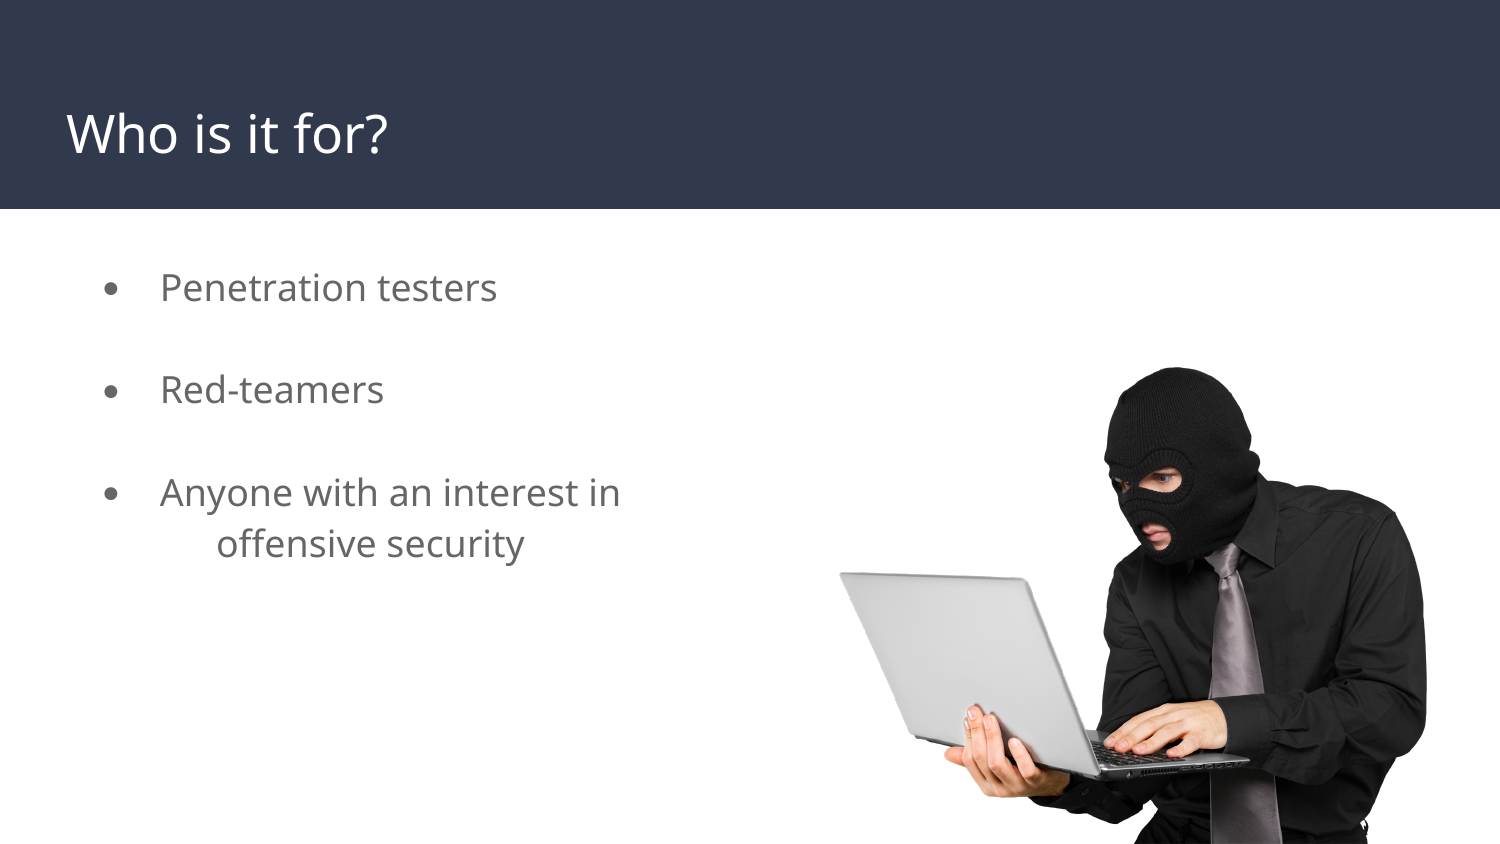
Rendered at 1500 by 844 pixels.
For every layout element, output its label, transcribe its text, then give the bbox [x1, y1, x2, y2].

list Penetration testers Red-teamers Anyone with an interest in offensive security [51, 246, 708, 752]
picture [775, 360, 1500, 844]
title Who is it for? [51, 82, 1449, 185]
